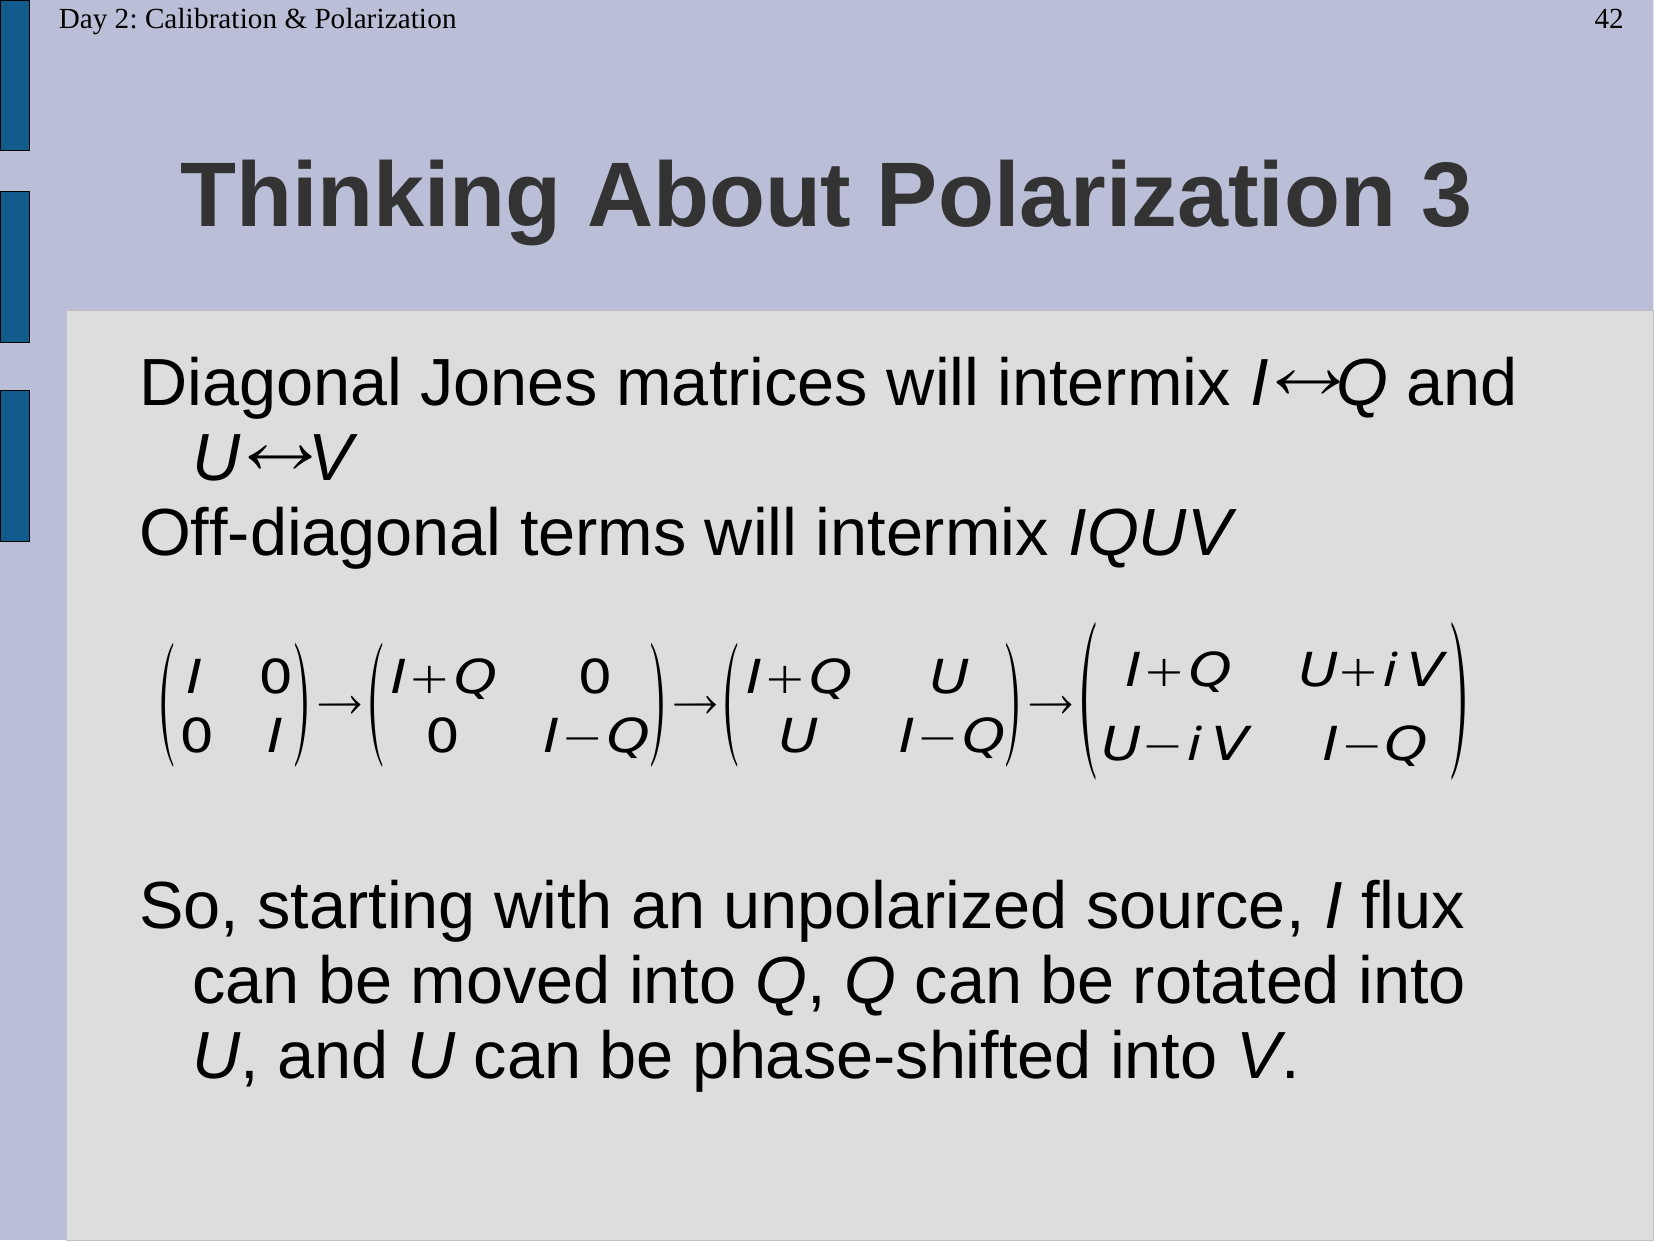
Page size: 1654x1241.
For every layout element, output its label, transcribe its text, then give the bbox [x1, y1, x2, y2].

list Diagonal Jones matrices will intermix I↔Q and U↔V Off-diagonal terms will intermix IQUV So, starting with an unpolarized source, I flux can be moved into Q, Q can be rotated into U, and U can be phase-shifted into V. [121, 344, 1534, 1123]
chart [150, 620, 1477, 783]
title Thinking About Polarization 3 [121, 91, 1534, 299]
